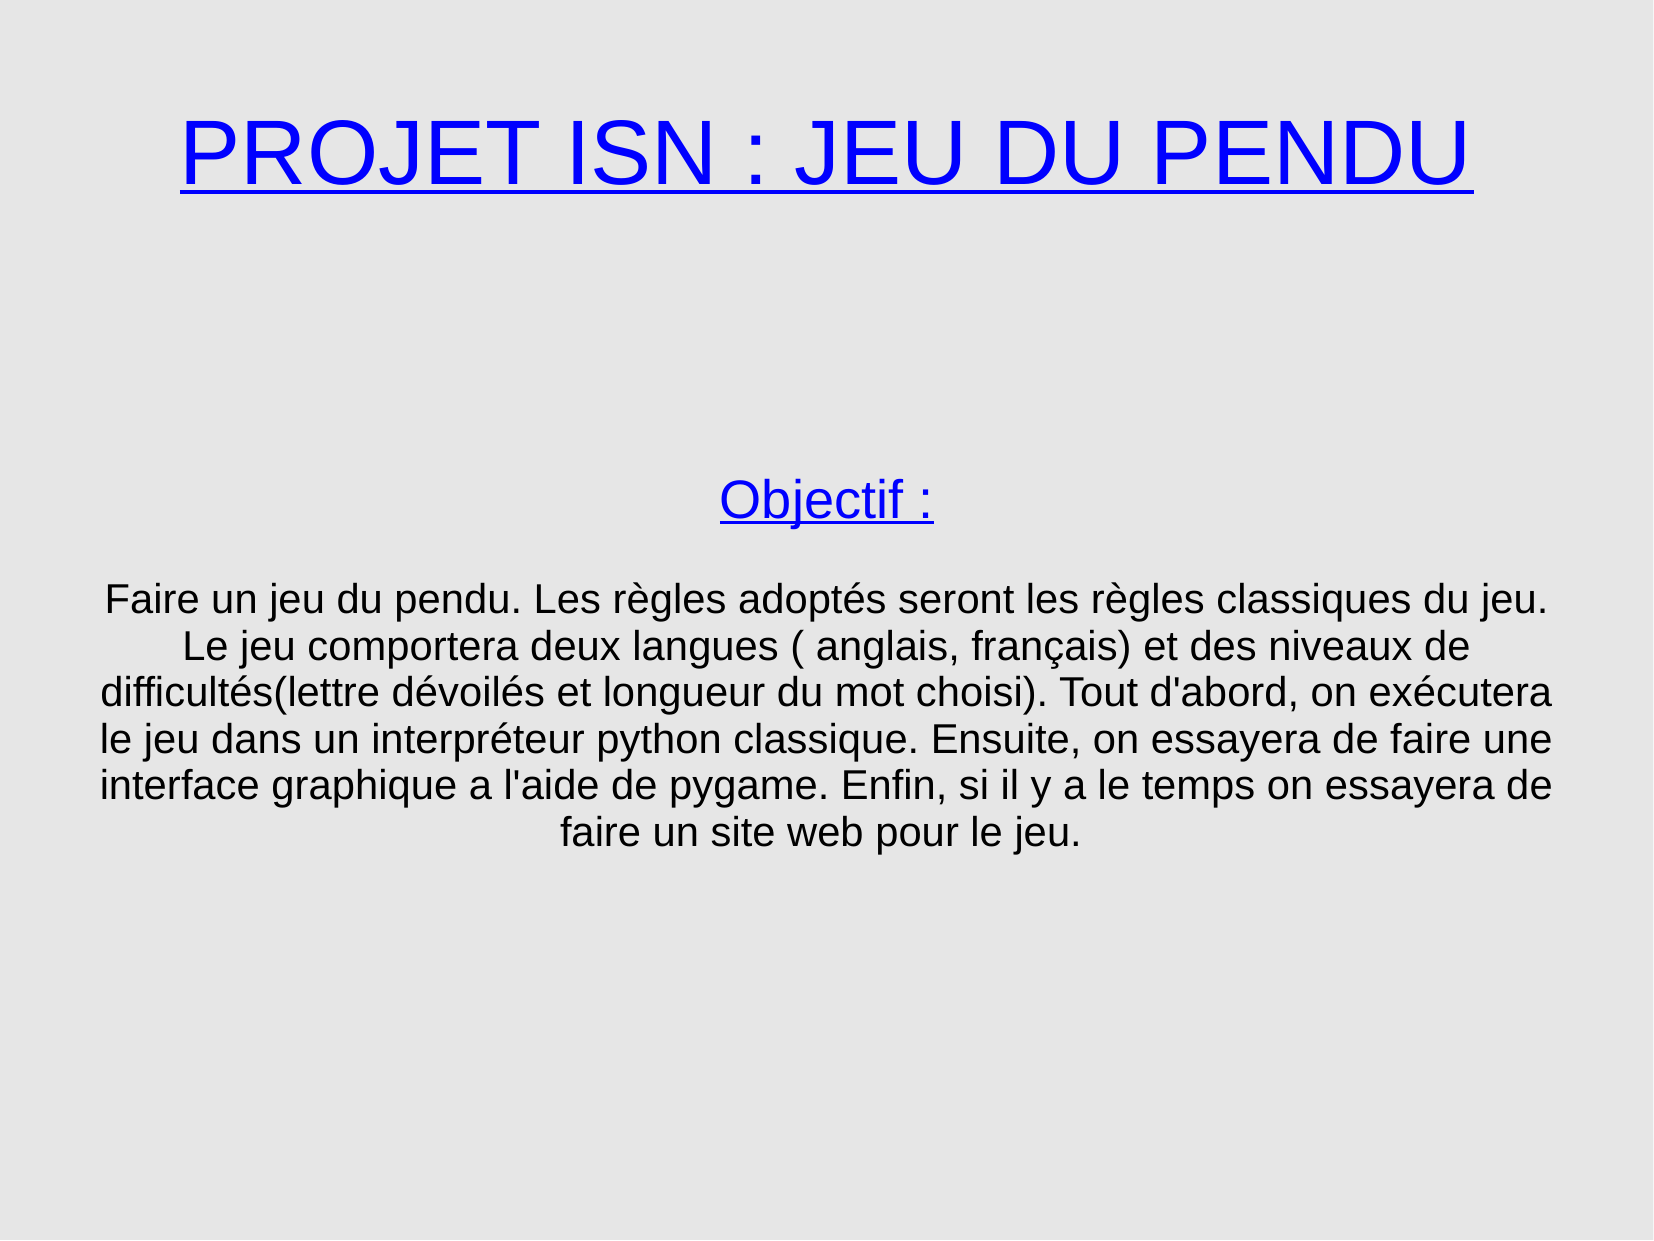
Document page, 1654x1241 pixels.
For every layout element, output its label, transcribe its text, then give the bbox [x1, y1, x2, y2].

subtitle Objectif : Faire un jeu du pendu. Les règles adoptés seront les règles classiques du jeu. Le jeu comportera deux langues ( anglais, français) et des niveaux de difficultés(lettre dévoilés et longueur du mot choisi). Tout d'abord, on exécutera le jeu dans un interpréteur python classique. Ensuite, on essayera de faire une interface graphique a l'aide de pygame. Enfin, si il y a le temps on essayera de faire un site web pour le jeu. [82, 290, 1571, 1109]
title PROJET ISN : JEU DU PENDU [82, 49, 1571, 257]
